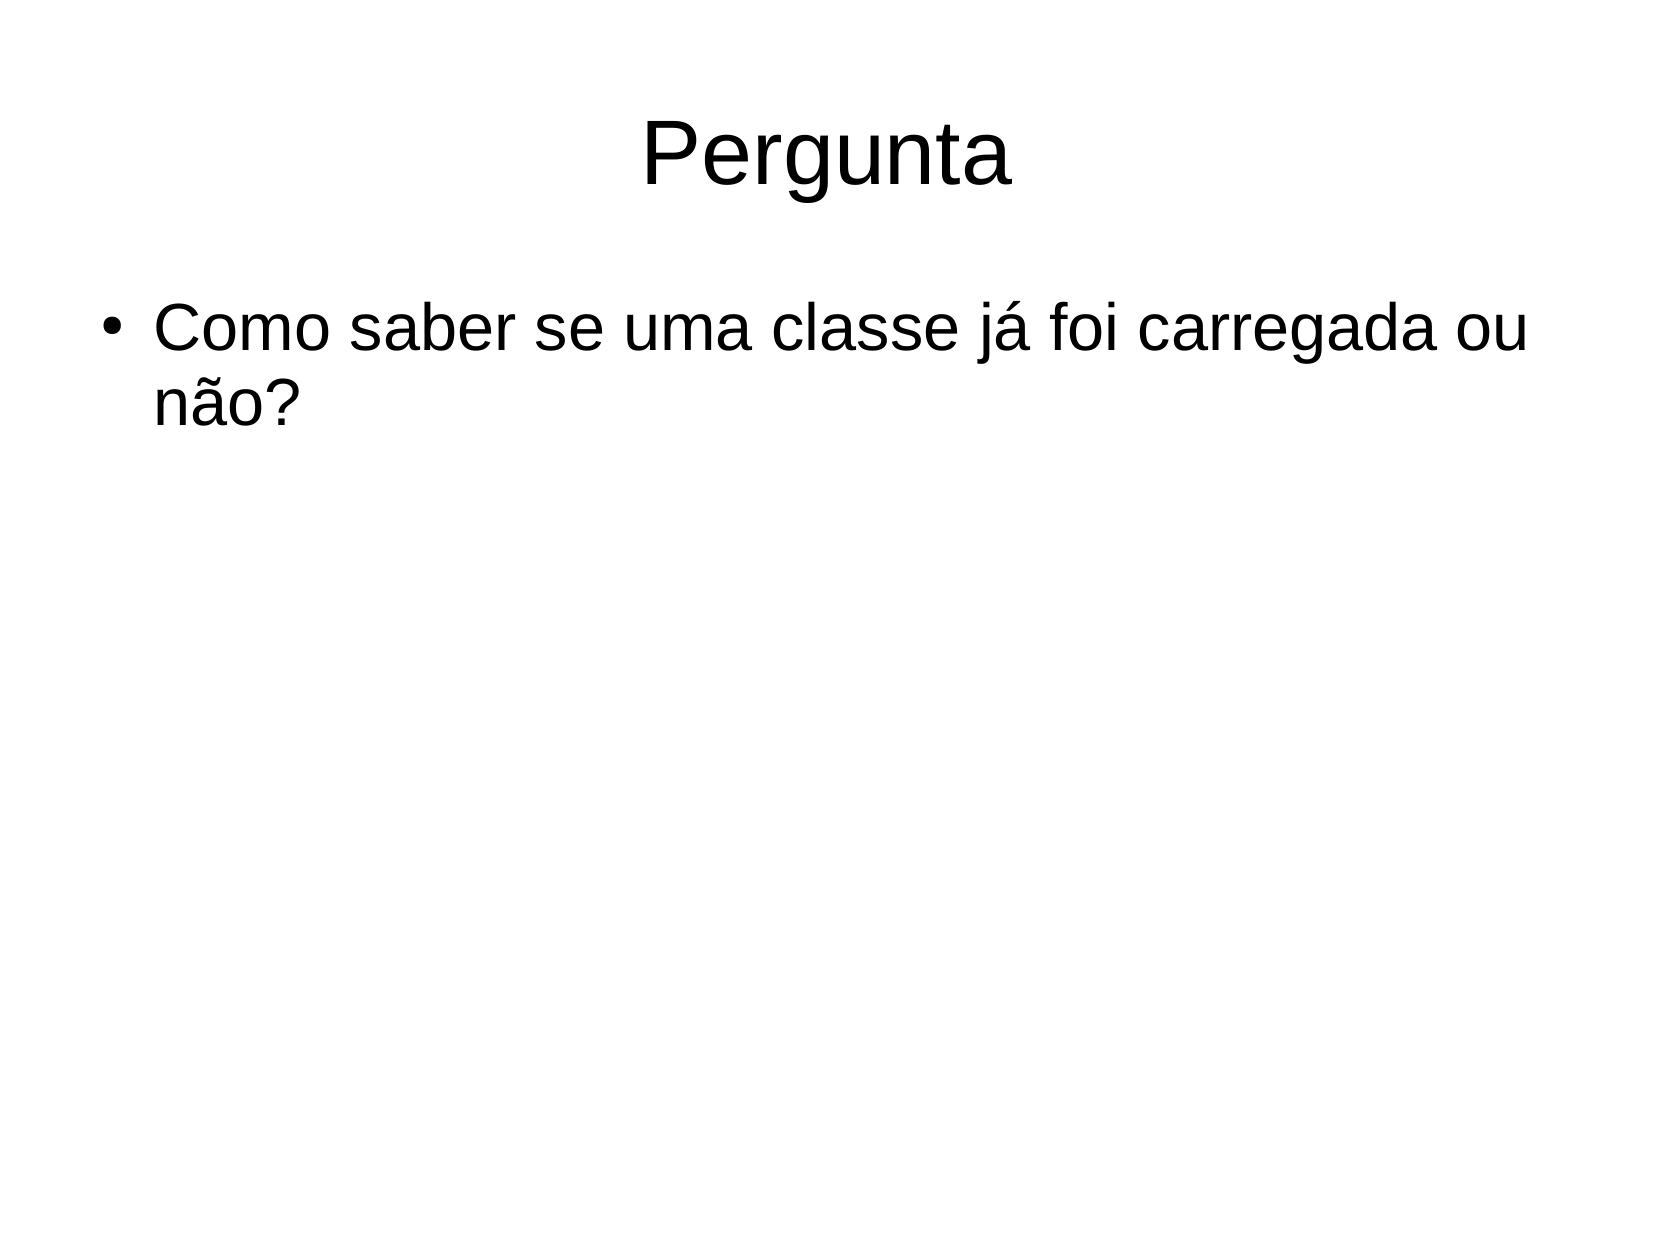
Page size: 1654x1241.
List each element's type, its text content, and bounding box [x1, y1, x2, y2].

list Como saber se uma classe já foi carregada ou não? [82, 290, 1571, 1010]
title Pergunta [82, 49, 1571, 257]
